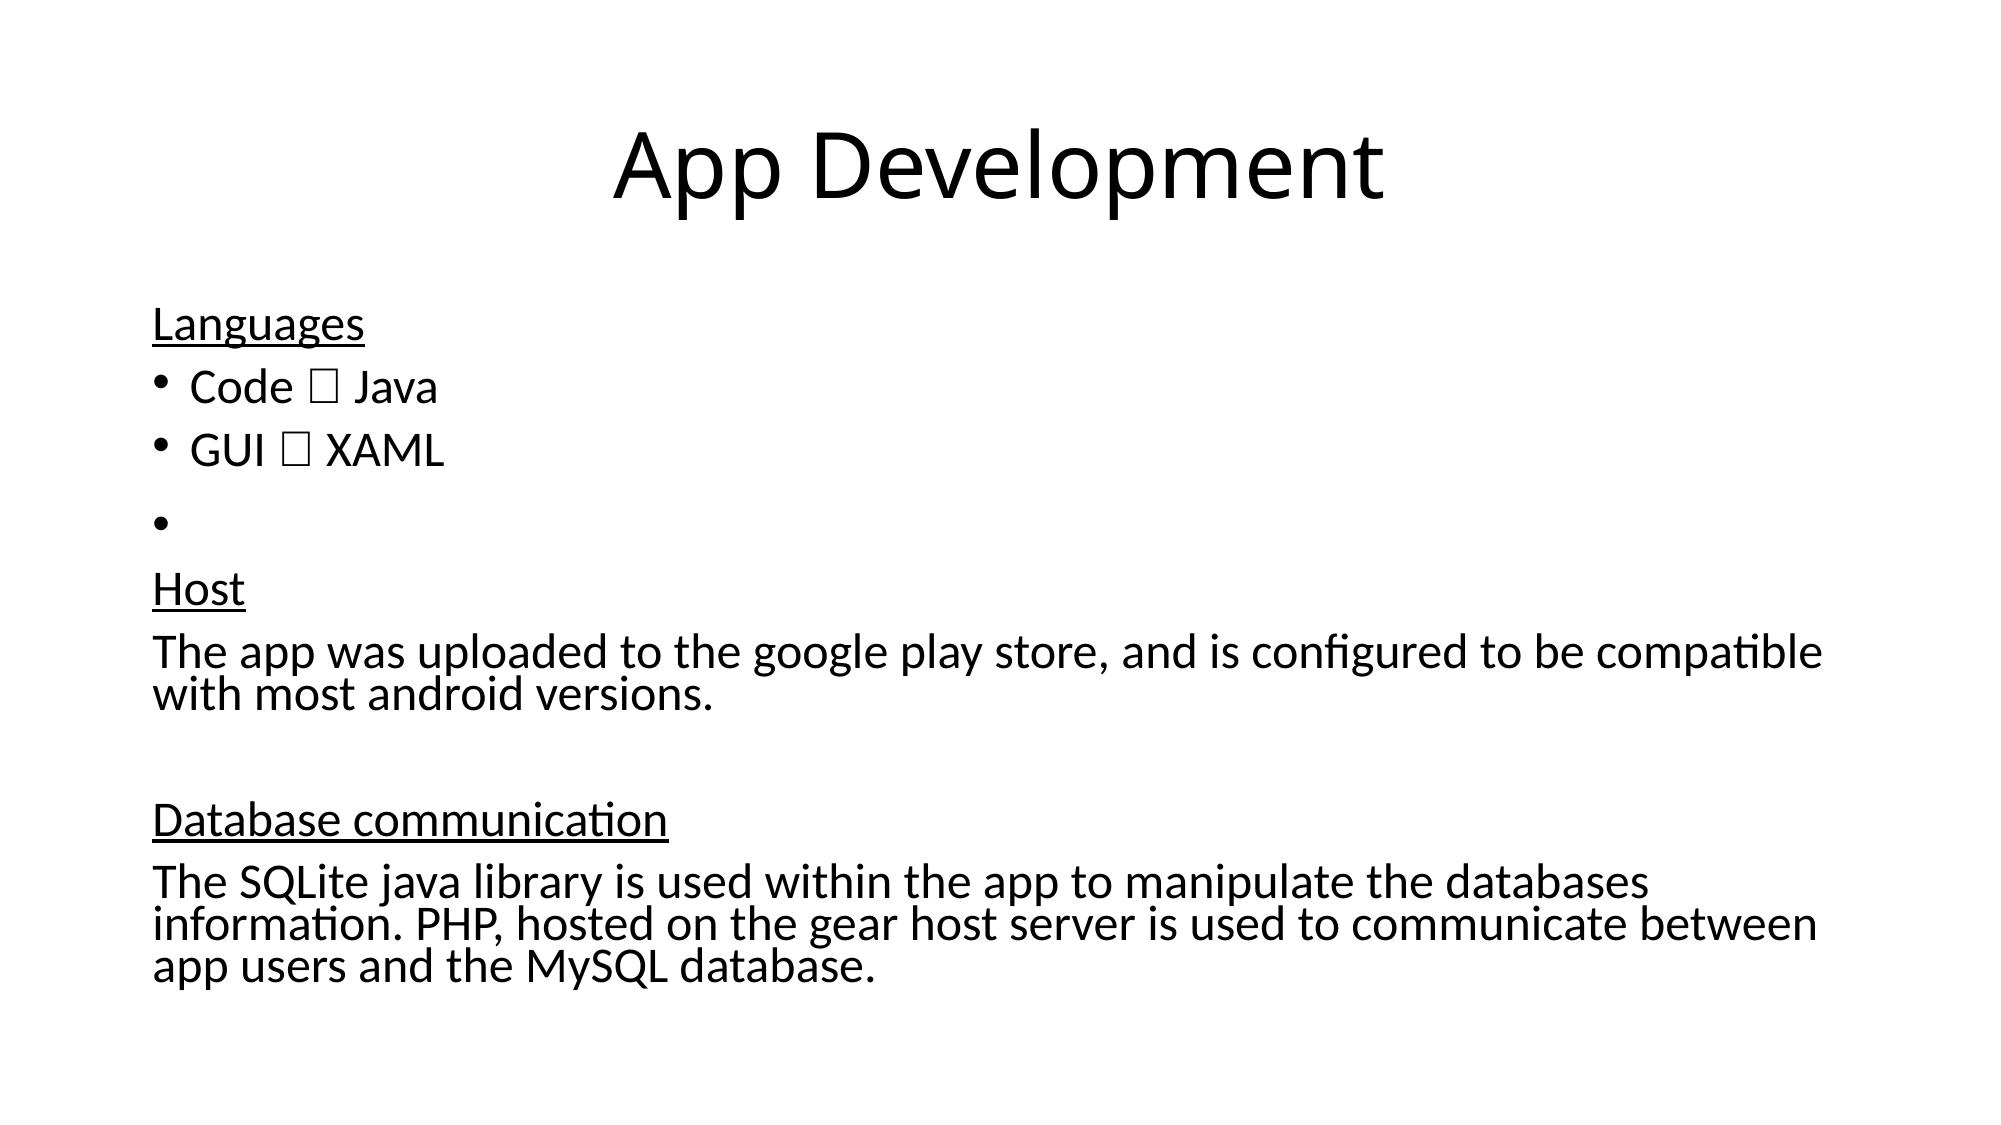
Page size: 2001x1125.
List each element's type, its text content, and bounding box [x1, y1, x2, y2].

title App Development [137, 59, 1863, 278]
list Languages Code  Java GUI  XAML Host The app was uploaded to the google play store, and is configured to be compatible with most android versions. Database communication The SQLite java library is used within the app to manipulate the databases information. PHP, hosted on the gear host server is used to communicate between app users and the MySQL database. [137, 299, 1863, 1014]
